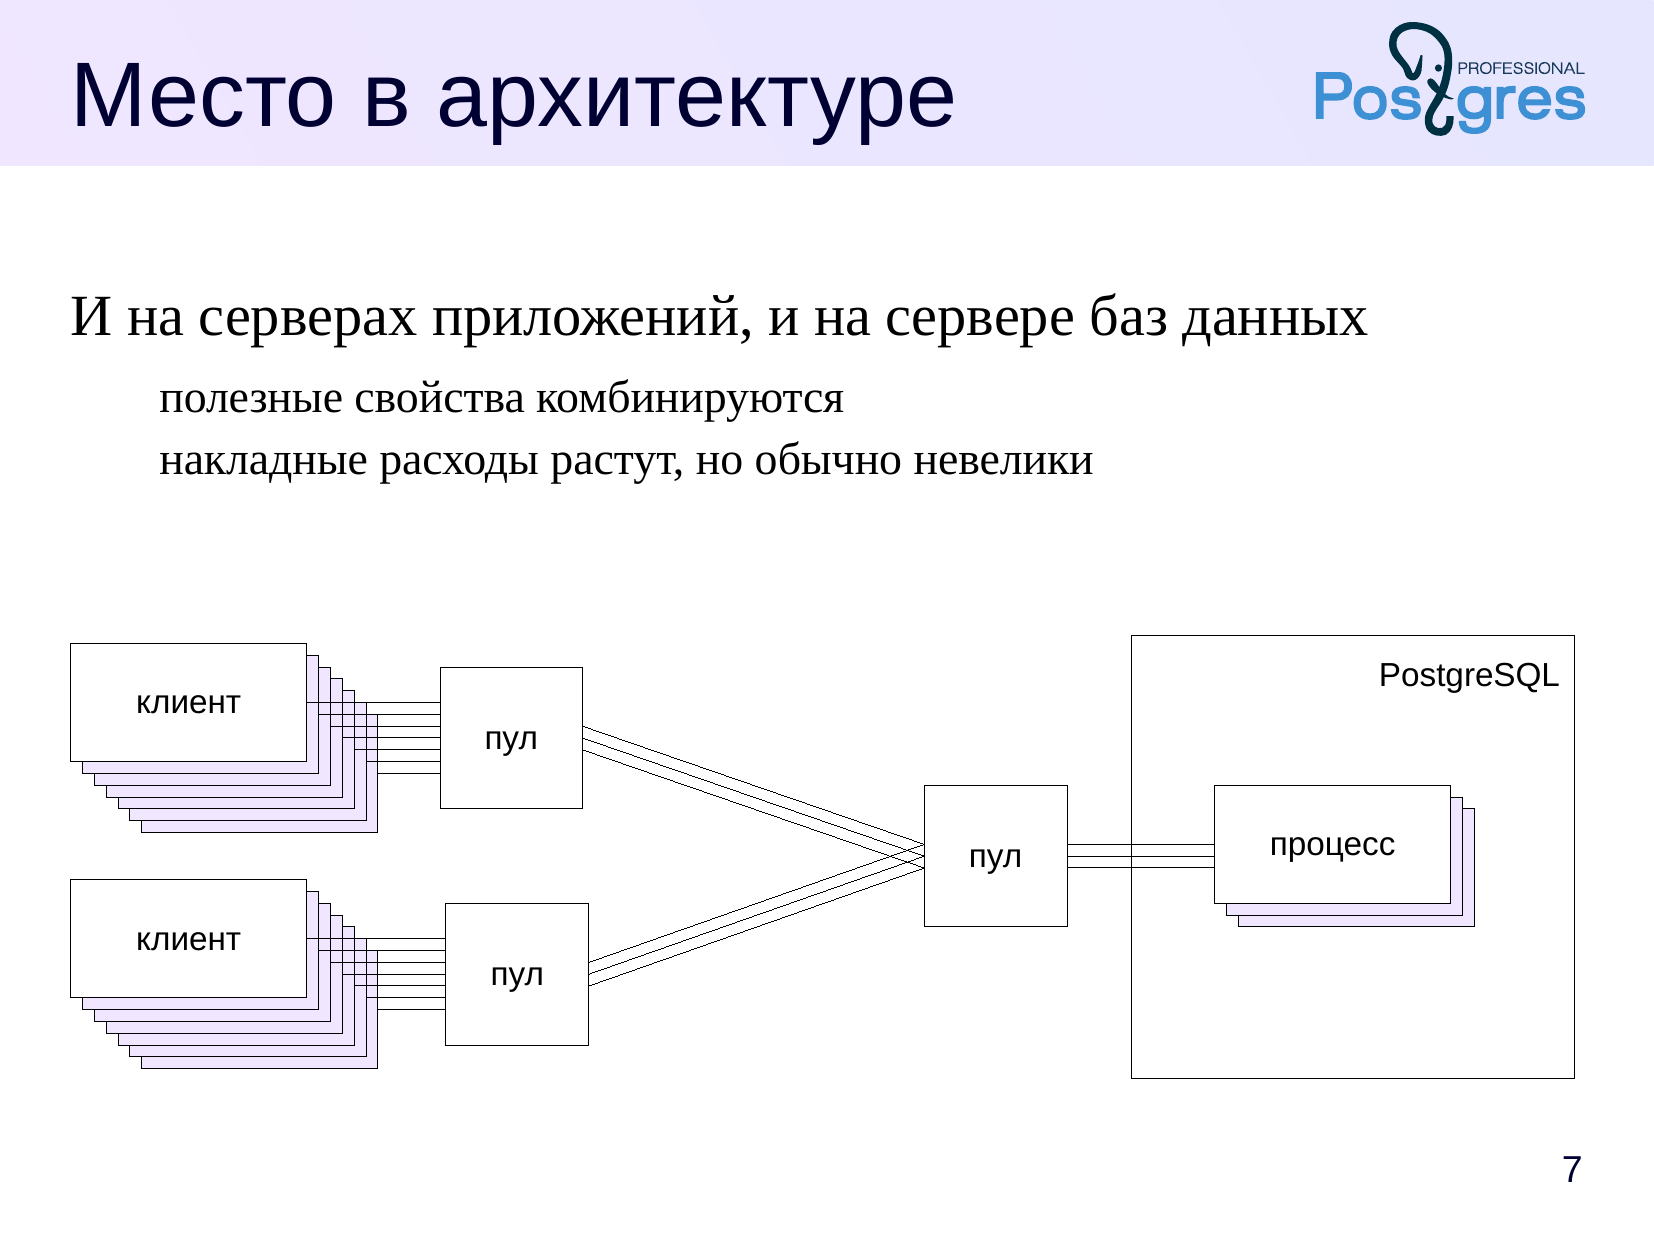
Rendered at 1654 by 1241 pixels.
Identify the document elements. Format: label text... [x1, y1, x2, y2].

text_box процесс [1214, 785, 1451, 904]
list И на серверах приложений, и на сервере баз данных полезные свойства комбинируются накладные расходы растут, но обычно невелики [70, 283, 1583, 1141]
text_box пул [445, 903, 589, 1046]
text_box пул [924, 785, 1068, 927]
text_box пул [440, 667, 583, 809]
text_box [82, 703, 378, 833]
text_box [1226, 797, 1475, 927]
title Место в архитектуре [70, 43, 1241, 147]
text_box клиент [70, 643, 307, 762]
text_box [307, 655, 355, 702]
